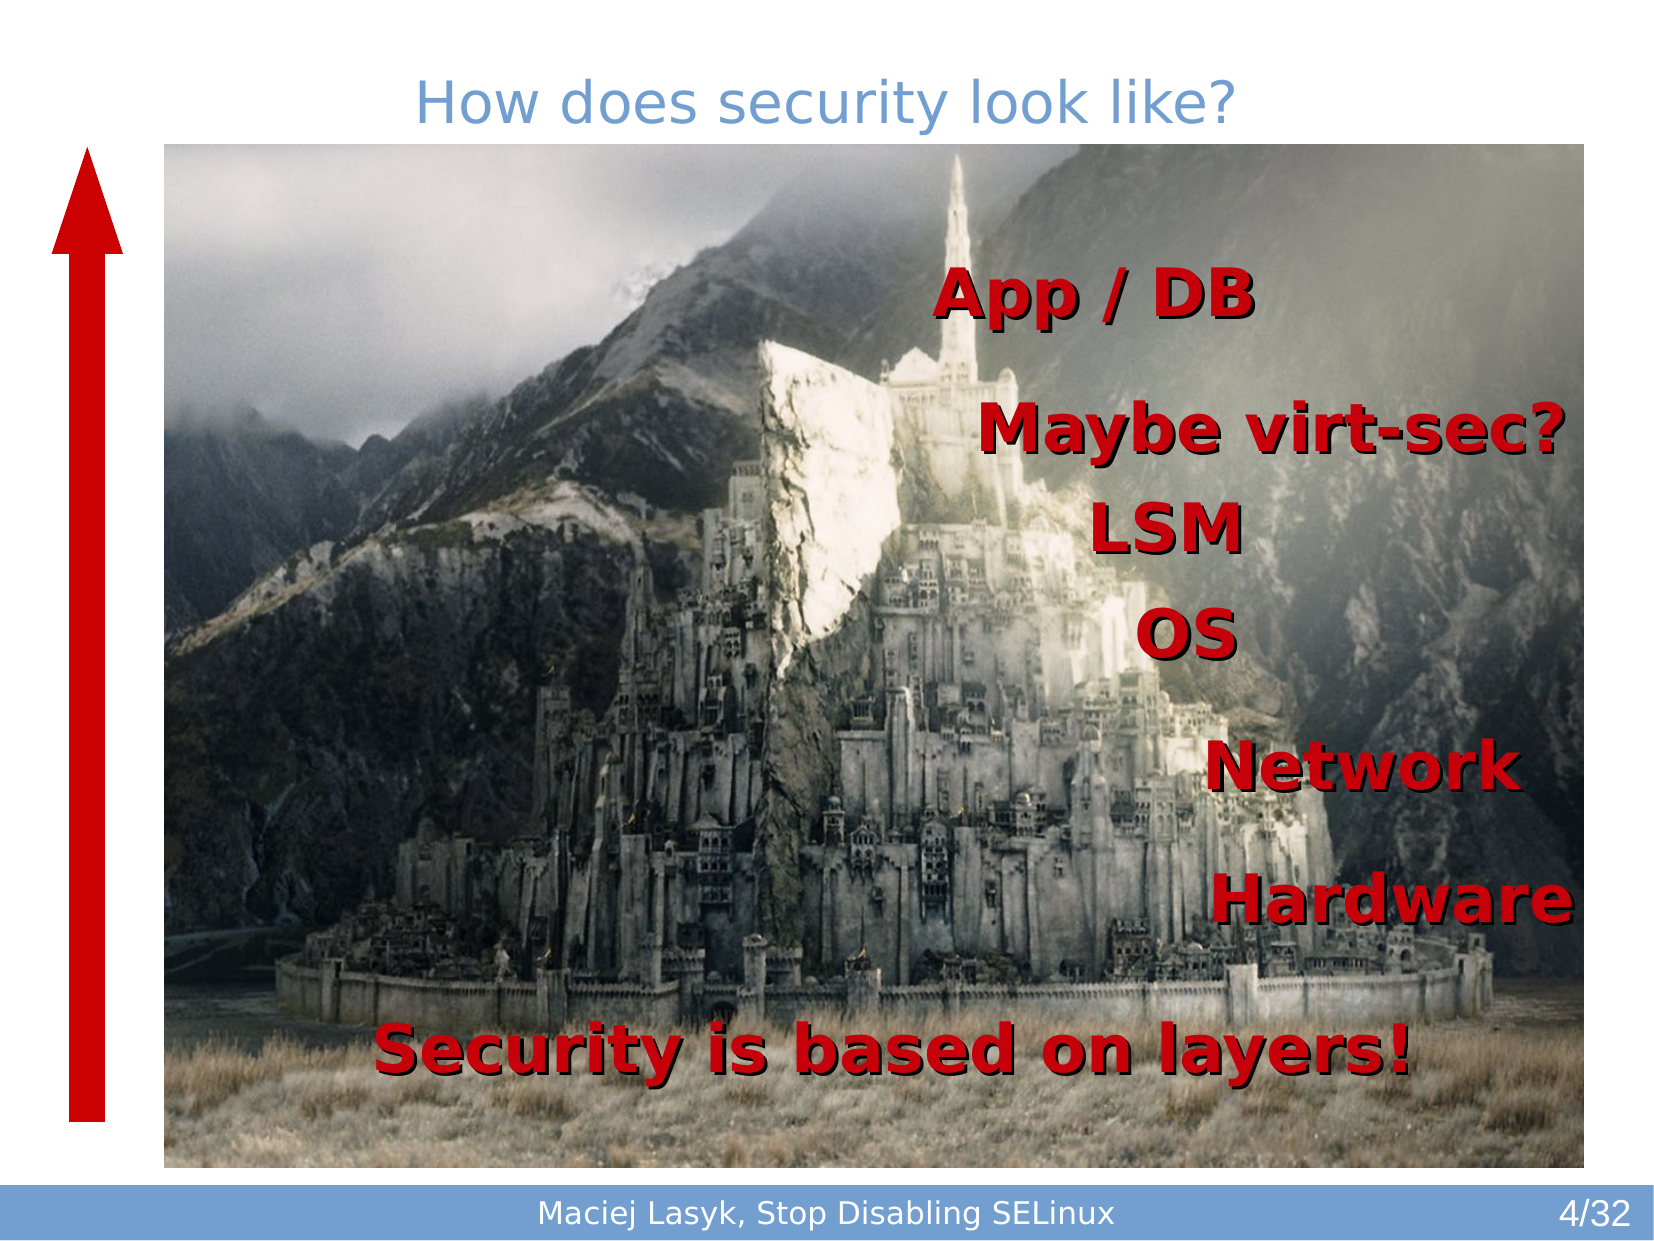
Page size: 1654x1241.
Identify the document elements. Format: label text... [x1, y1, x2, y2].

text_box How does security look like? [399, 61, 1254, 145]
text_box OS [1120, 588, 1255, 681]
text_box [1647, 1185, 1654, 1241]
text_box App / DB [917, 247, 1273, 340]
text_box Network [1188, 720, 1536, 813]
text_box Maybe virt-sec? [960, 381, 1583, 475]
text_box 4/32 [1533, 1185, 1647, 1241]
text_box Maciej Lasyk, Stop Disabling SELinux [522, 1188, 1132, 1240]
text_box LSM [1072, 482, 1260, 575]
picture [164, 144, 1584, 1168]
text_box Security is based on layers! [356, 1003, 1431, 1096]
text_box Hardware [1194, 852, 1591, 946]
text_box [0, 1185, 1533, 1241]
